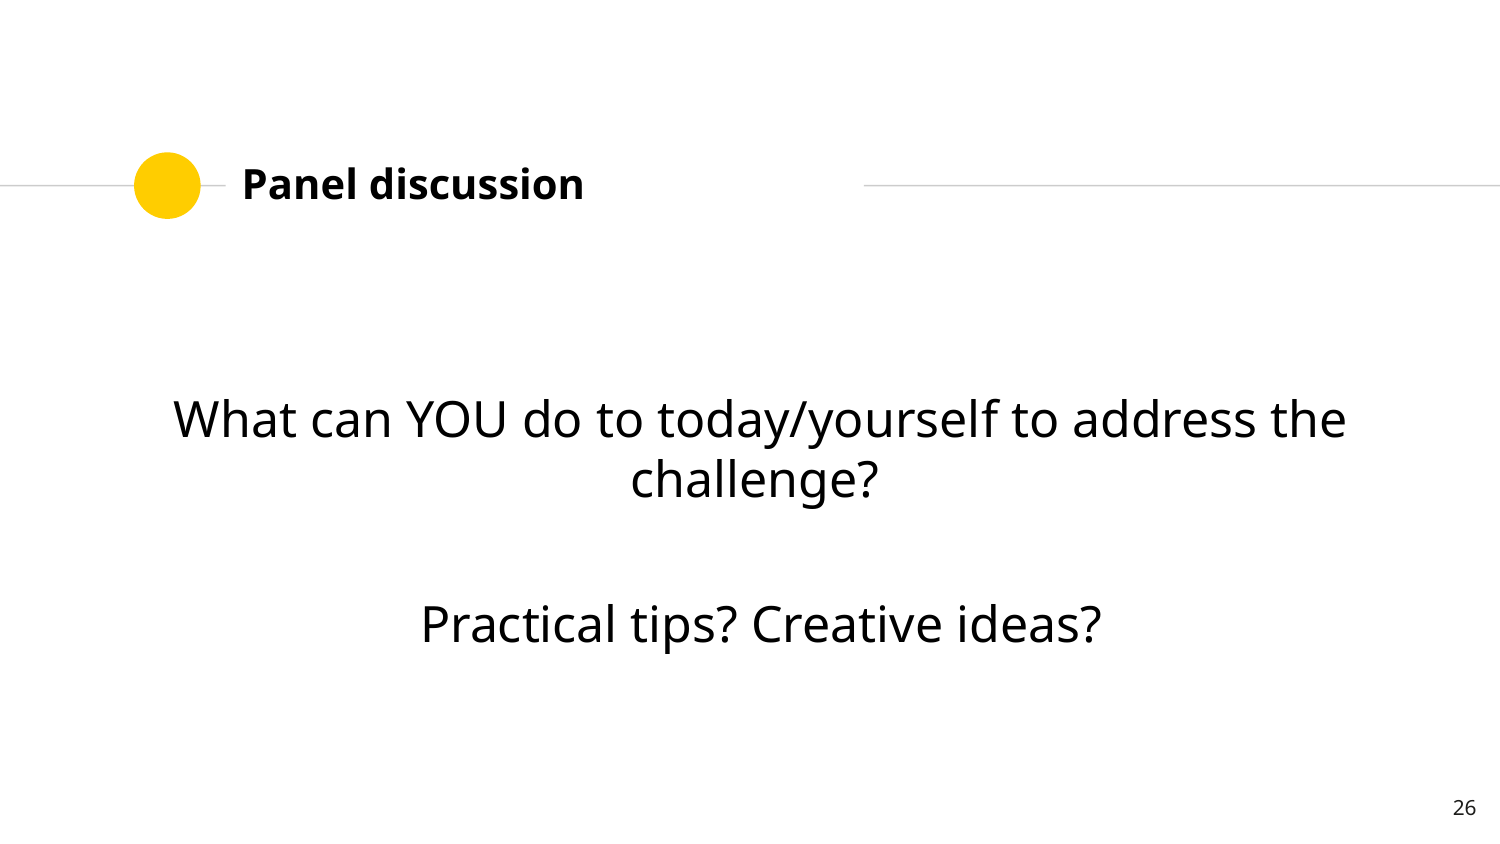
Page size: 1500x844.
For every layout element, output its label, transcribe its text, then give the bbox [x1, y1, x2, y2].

slide_number 1 [1401, 779, 1492, 844]
title Panel discussion [226, 146, 863, 219]
list What can YOU do to today/yourself to address the challenge? Practical tips? Creative ideas? [55, 265, 1467, 776]
